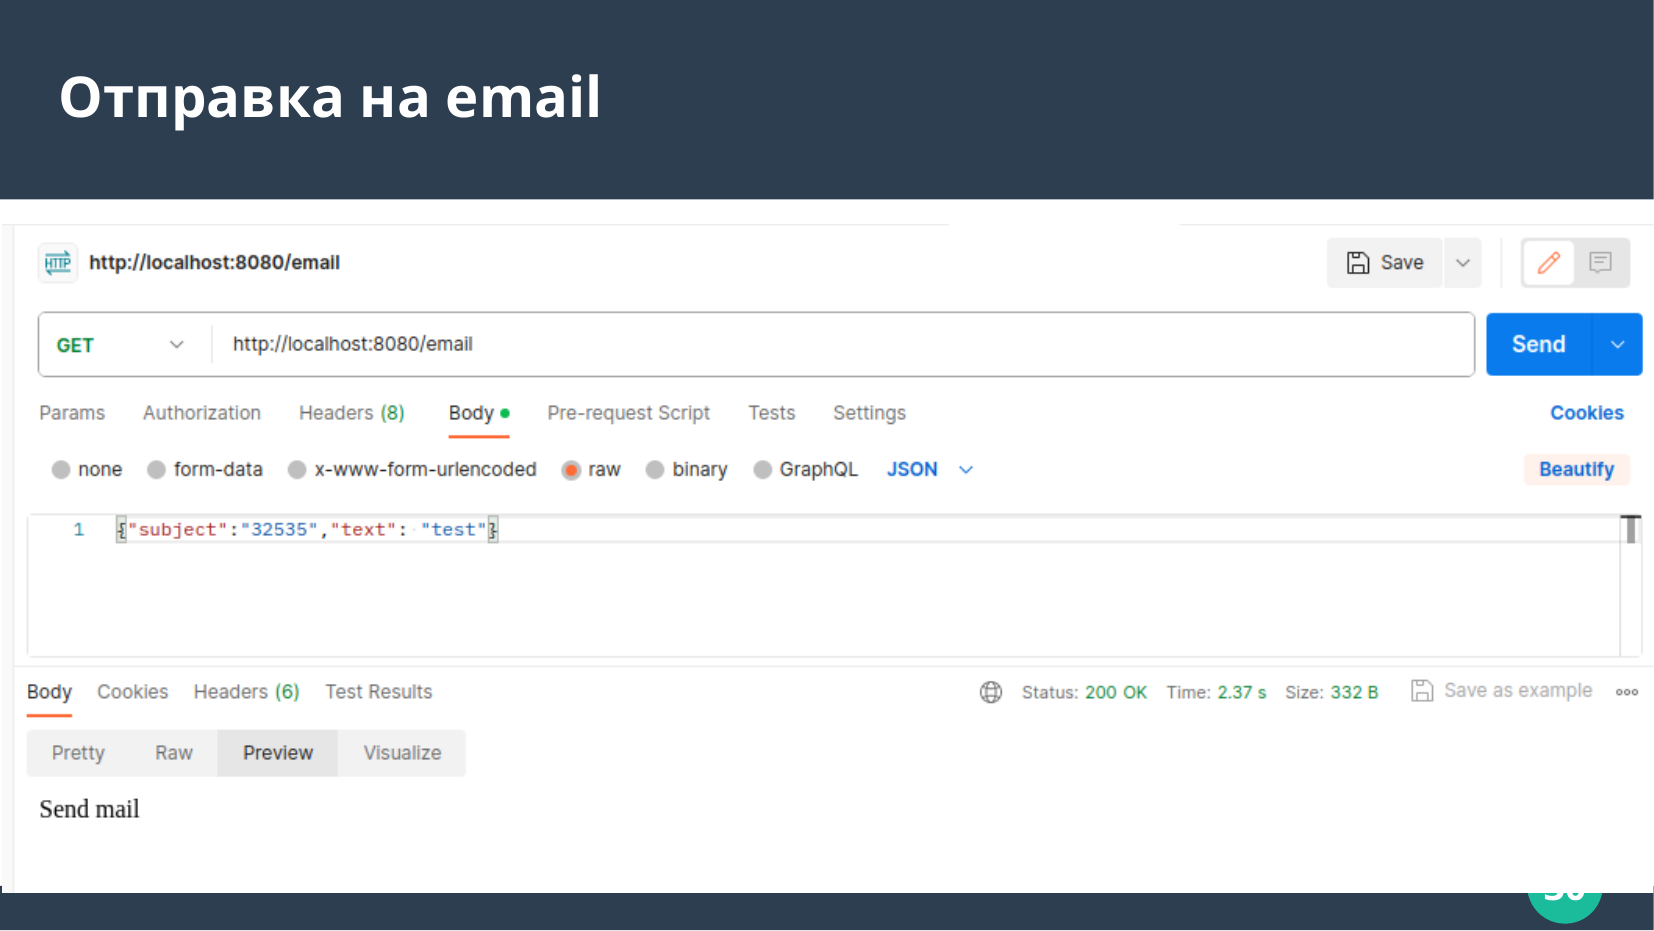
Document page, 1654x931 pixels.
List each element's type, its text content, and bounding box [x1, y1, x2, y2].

picture [2, 224, 1654, 893]
title Отправка на email [59, 37, 1595, 155]
